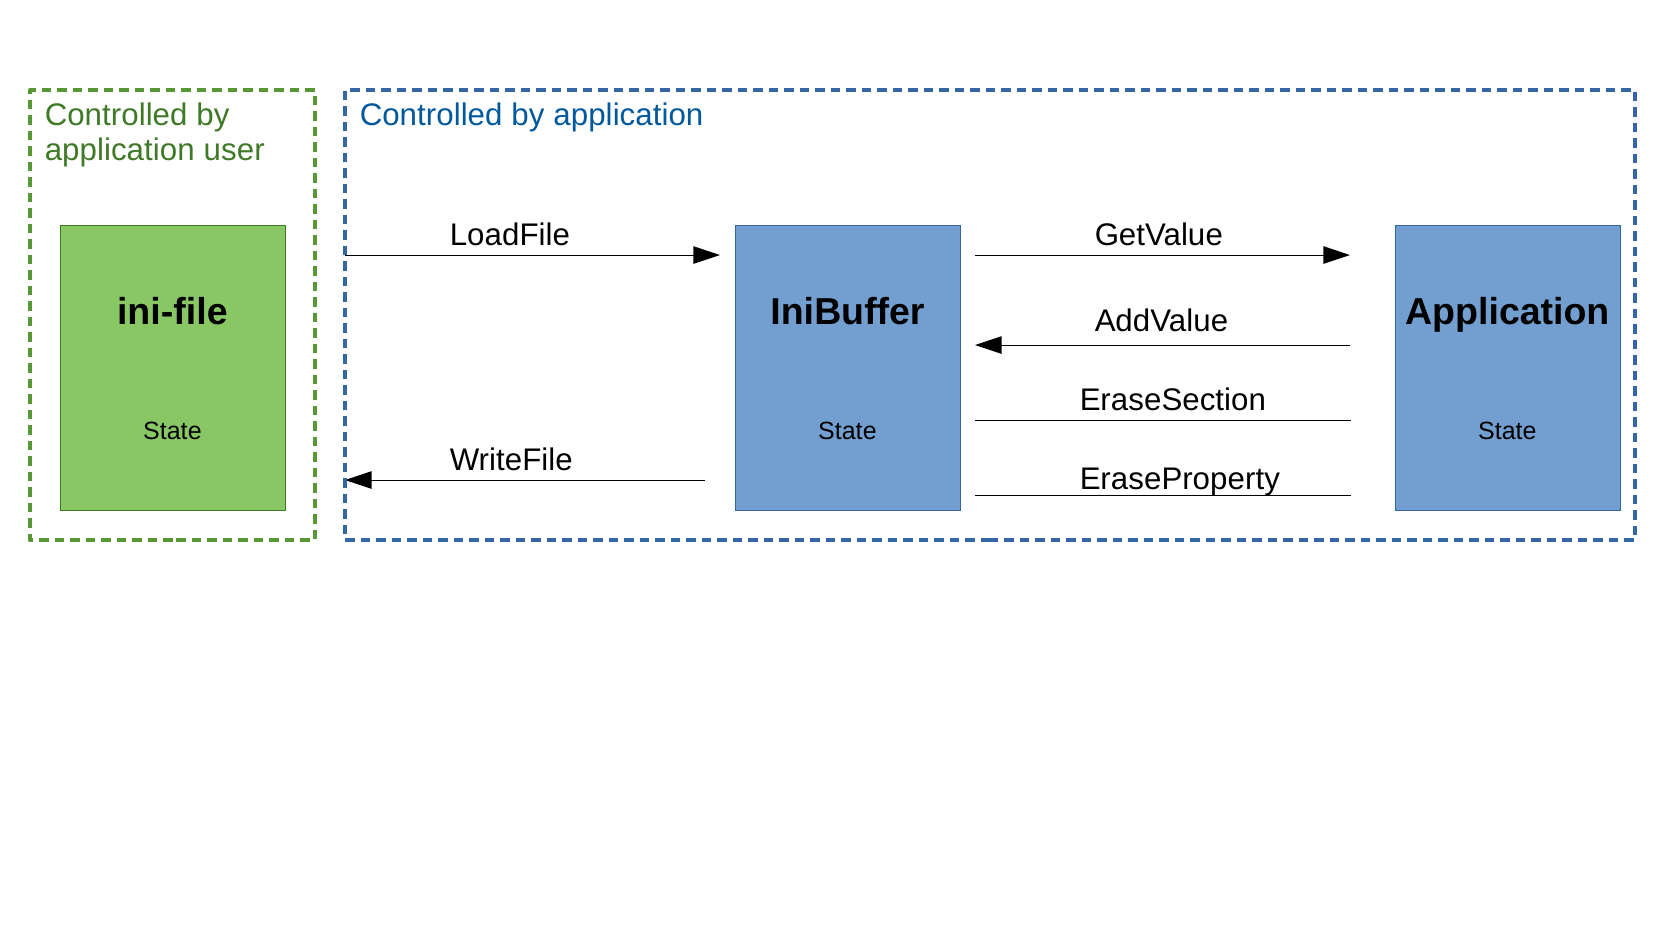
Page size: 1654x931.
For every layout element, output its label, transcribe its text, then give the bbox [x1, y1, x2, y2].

text_box WriteFile [435, 435, 646, 496]
text_box LoadFile [435, 210, 646, 271]
text_box Controlled by application [376, 90, 796, 166]
text_box GetValue [1080, 210, 1351, 260]
text_box IniBuffer State [735, 225, 961, 511]
text_box Controlled by application user [30, 90, 376, 189]
text_box EraseProperty [1065, 454, 1296, 505]
text_box EraseSection [1065, 421, 1291, 430]
text_box ini-file State [60, 225, 286, 511]
text_box Application State [1395, 225, 1621, 511]
text_box AddValue [1080, 295, 1351, 346]
text_box EraseSection [1065, 374, 1291, 420]
